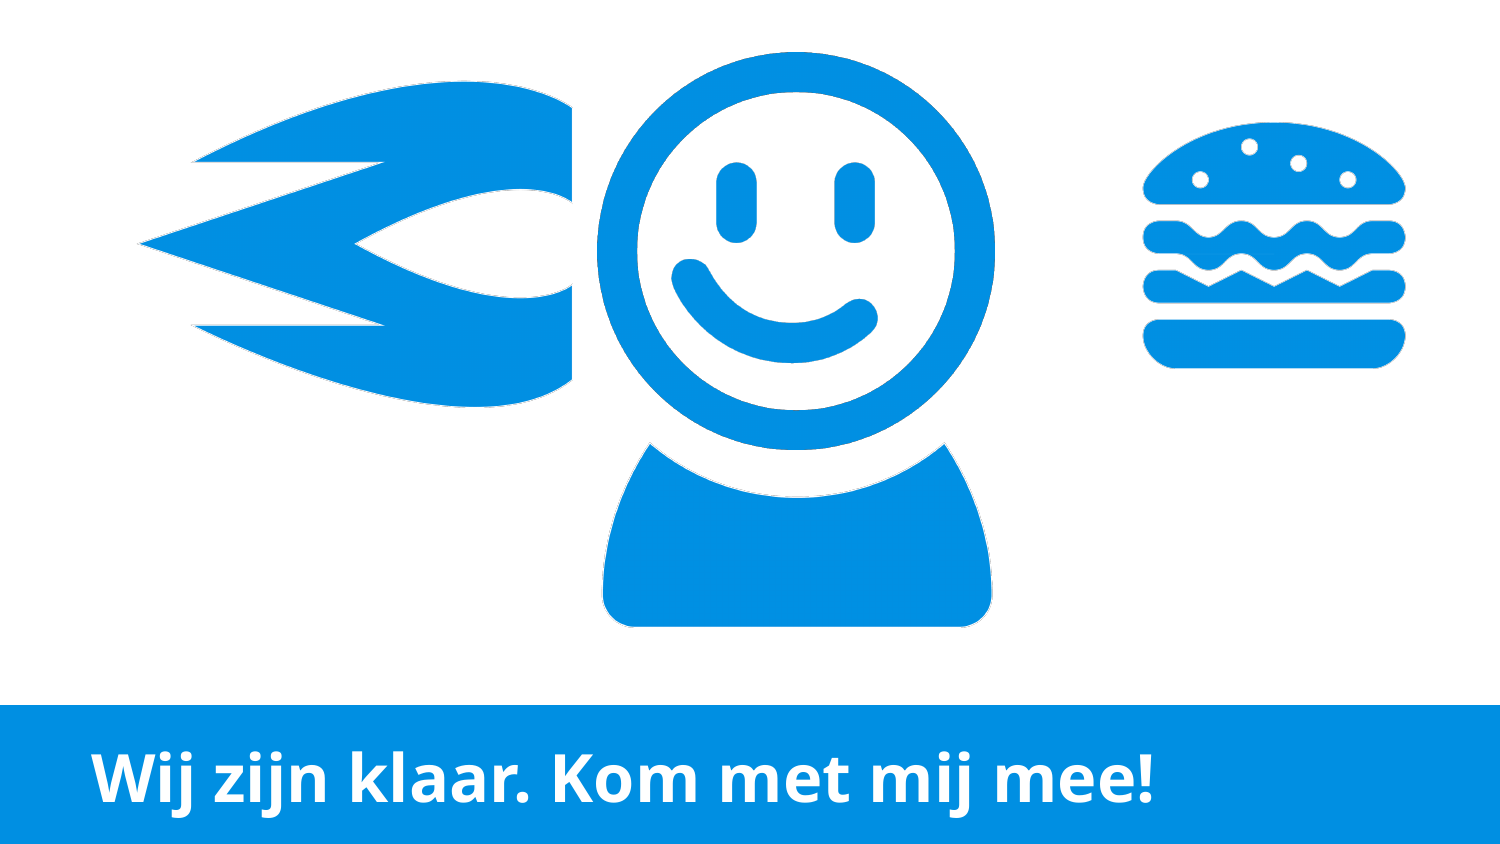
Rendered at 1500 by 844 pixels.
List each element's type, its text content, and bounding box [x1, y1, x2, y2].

picture [1109, 79, 1438, 409]
title Wij zijn klaar. Kom met mij mee! [76, 721, 1500, 828]
picture [83, 0, 1122, 695]
picture [0, 705, 1500, 844]
